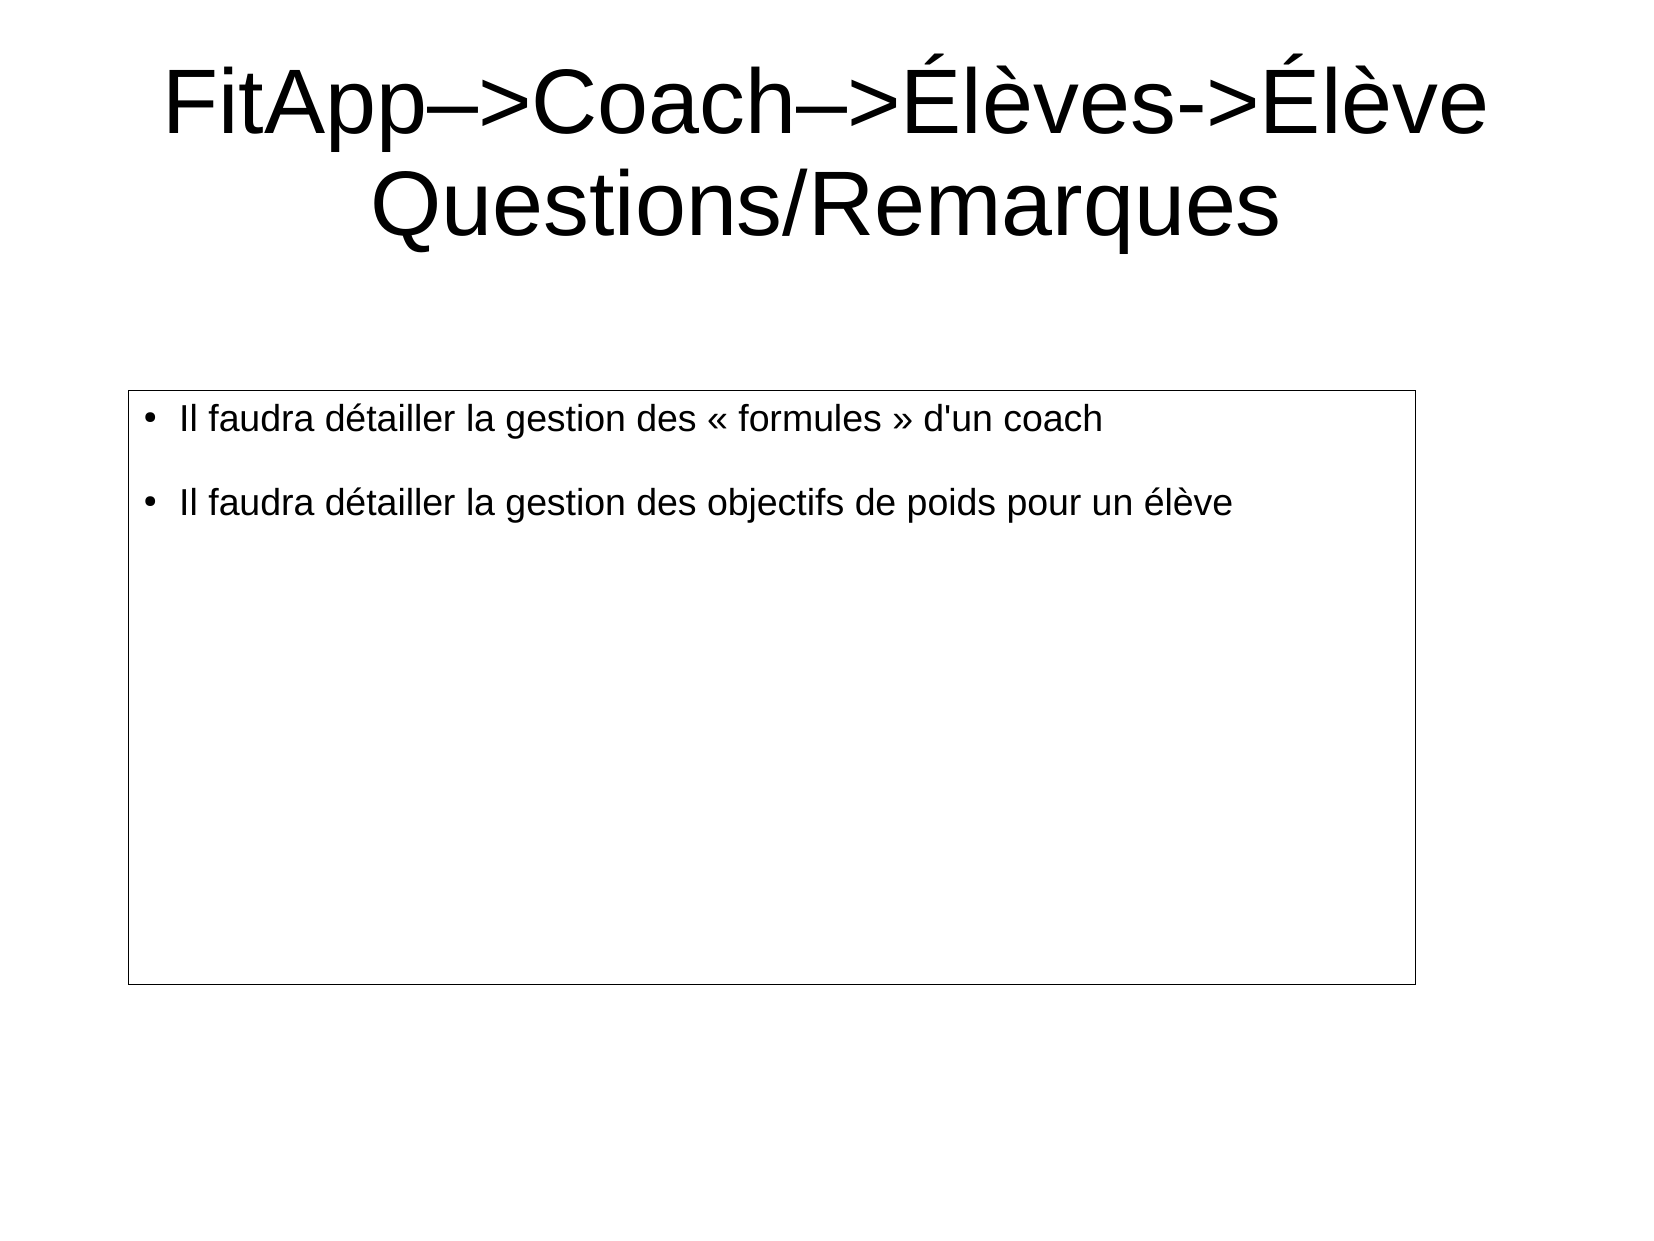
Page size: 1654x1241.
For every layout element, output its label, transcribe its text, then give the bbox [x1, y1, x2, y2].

title FitApp–>Coach–>Élèves->Élève Questions/Remarques [82, 49, 1571, 257]
text_box Il faudra détailler la gestion des « formules » d'un coach Il faudra détailler la gestion des objectifs de poids pour un élève [128, 390, 1416, 985]
